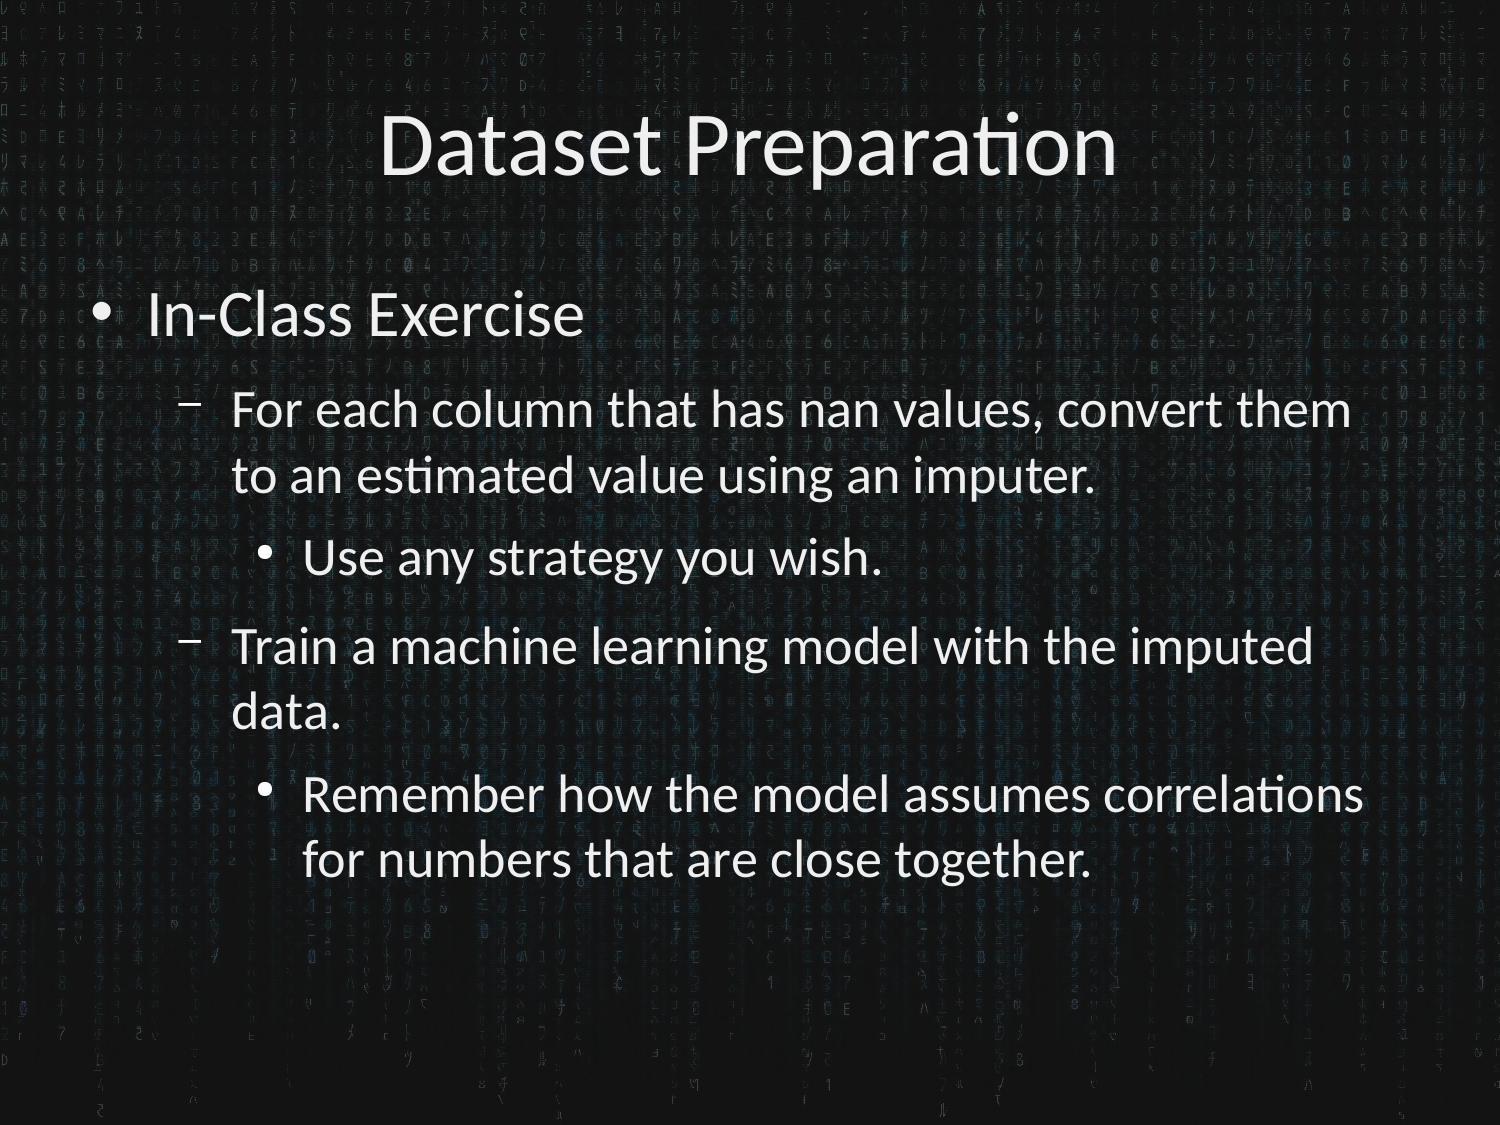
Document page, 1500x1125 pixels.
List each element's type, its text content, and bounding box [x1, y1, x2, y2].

list In-Class Exercise For each column that has nan values, convert them to an estimated value using an imputer. Use any strategy you wish. Train a machine learning model with the imputed data. Remember how the model assumes correlations for numbers that are close together. [75, 262, 1425, 1063]
text_box [0, 0, 1500, 1125]
title Dataset Preparation [75, 45, 1425, 233]
